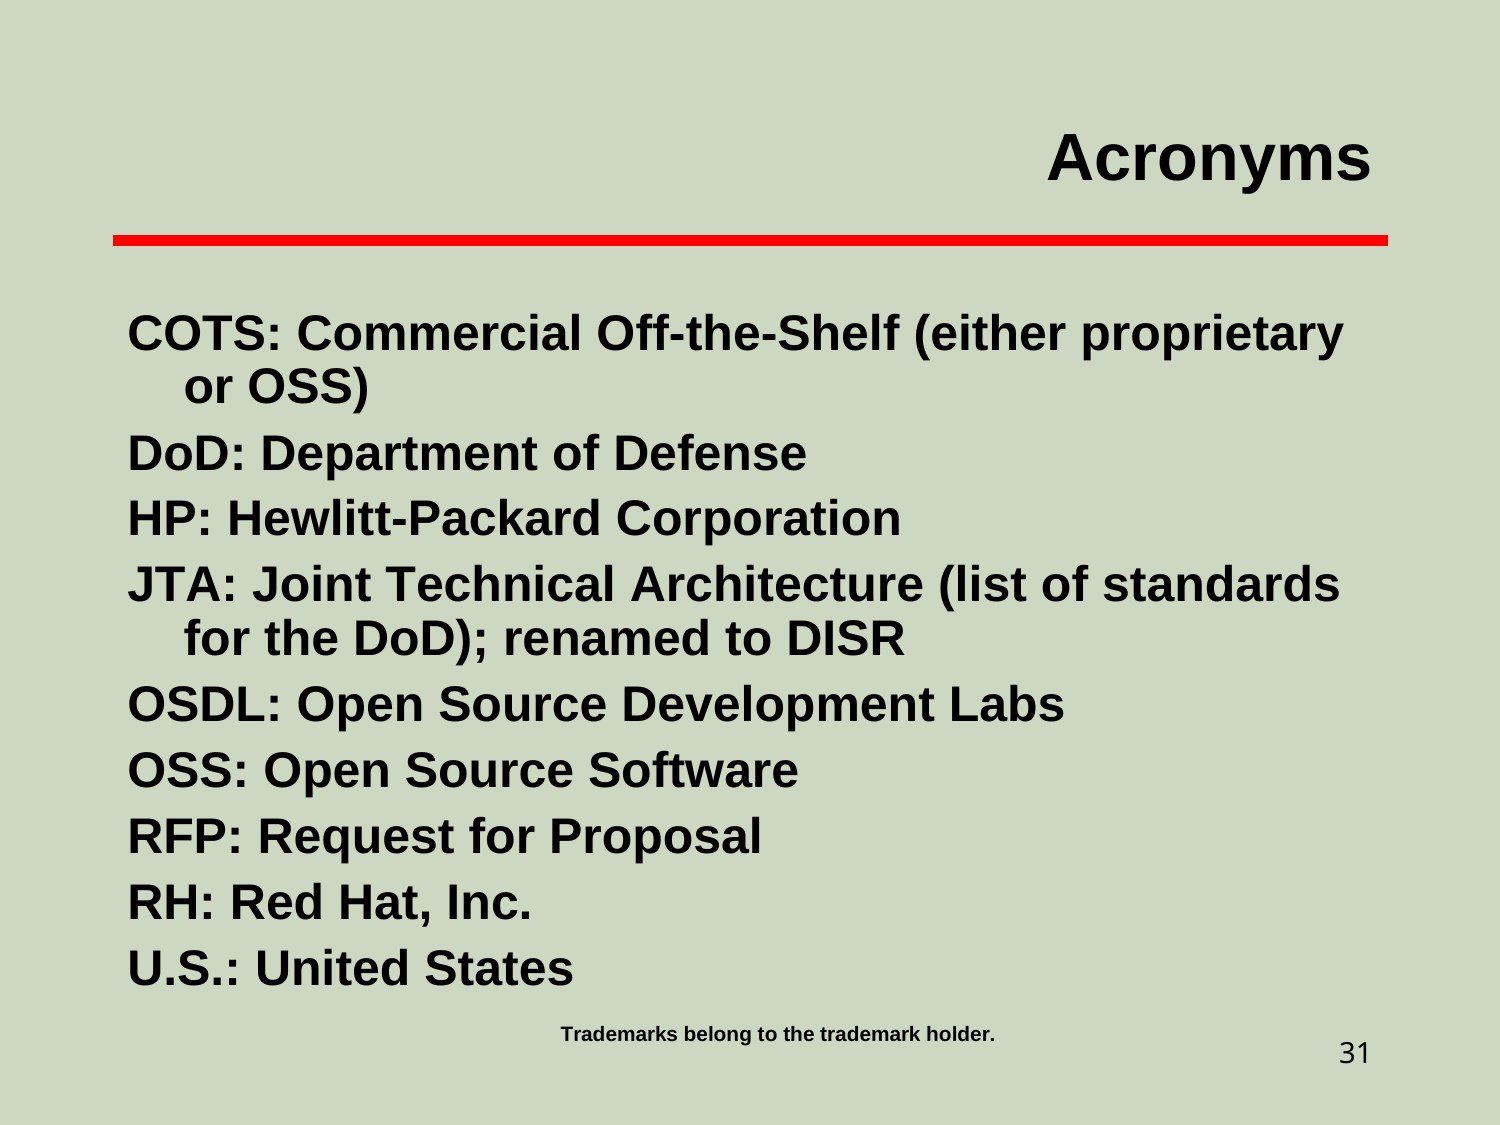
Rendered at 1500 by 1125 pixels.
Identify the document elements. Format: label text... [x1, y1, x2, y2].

list COTS: Commercial Off-the-Shelf (either proprietary or OSS) DoD: Department of Defense HP: Hewlitt-Packard Corporation JTA: Joint Technical Architecture (list of standards for the DoD); renamed to DISR OSDL: Open Source Development Labs OSS: Open Source Software RFP: Request for Proposal RH: Red Hat, Inc. U.S.: United States Trademarks belong to the trademark holder. [112, 299, 1388, 1071]
title Acronyms [337, 85, 1388, 224]
